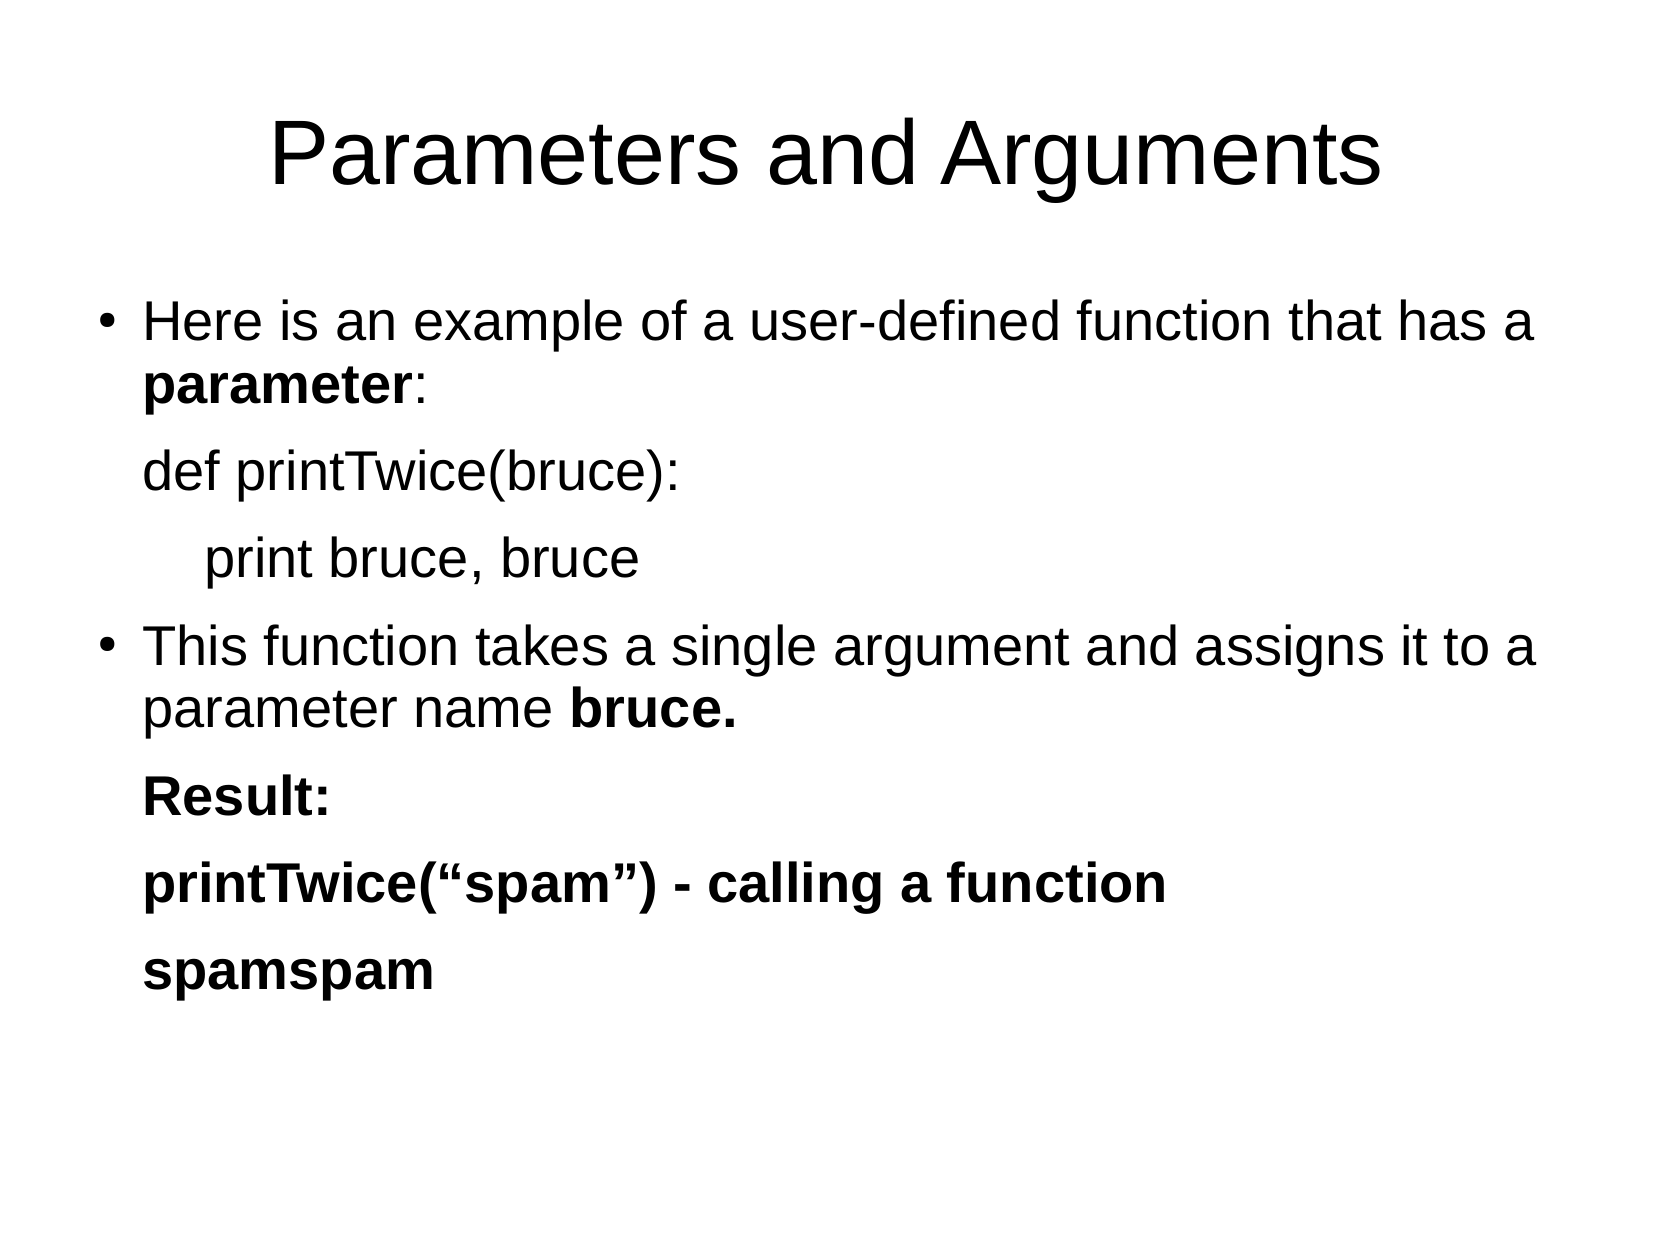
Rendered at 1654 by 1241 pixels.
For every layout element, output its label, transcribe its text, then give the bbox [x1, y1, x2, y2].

list Here is an example of a user-defined function that has a parameter: def printTwice(bruce): print bruce, bruce This function takes a single argument and assigns it to a parameter name bruce. Result: printTwice(“spam”) - calling a function spamspam [82, 290, 1571, 1010]
title Parameters and Arguments [82, 49, 1571, 257]
